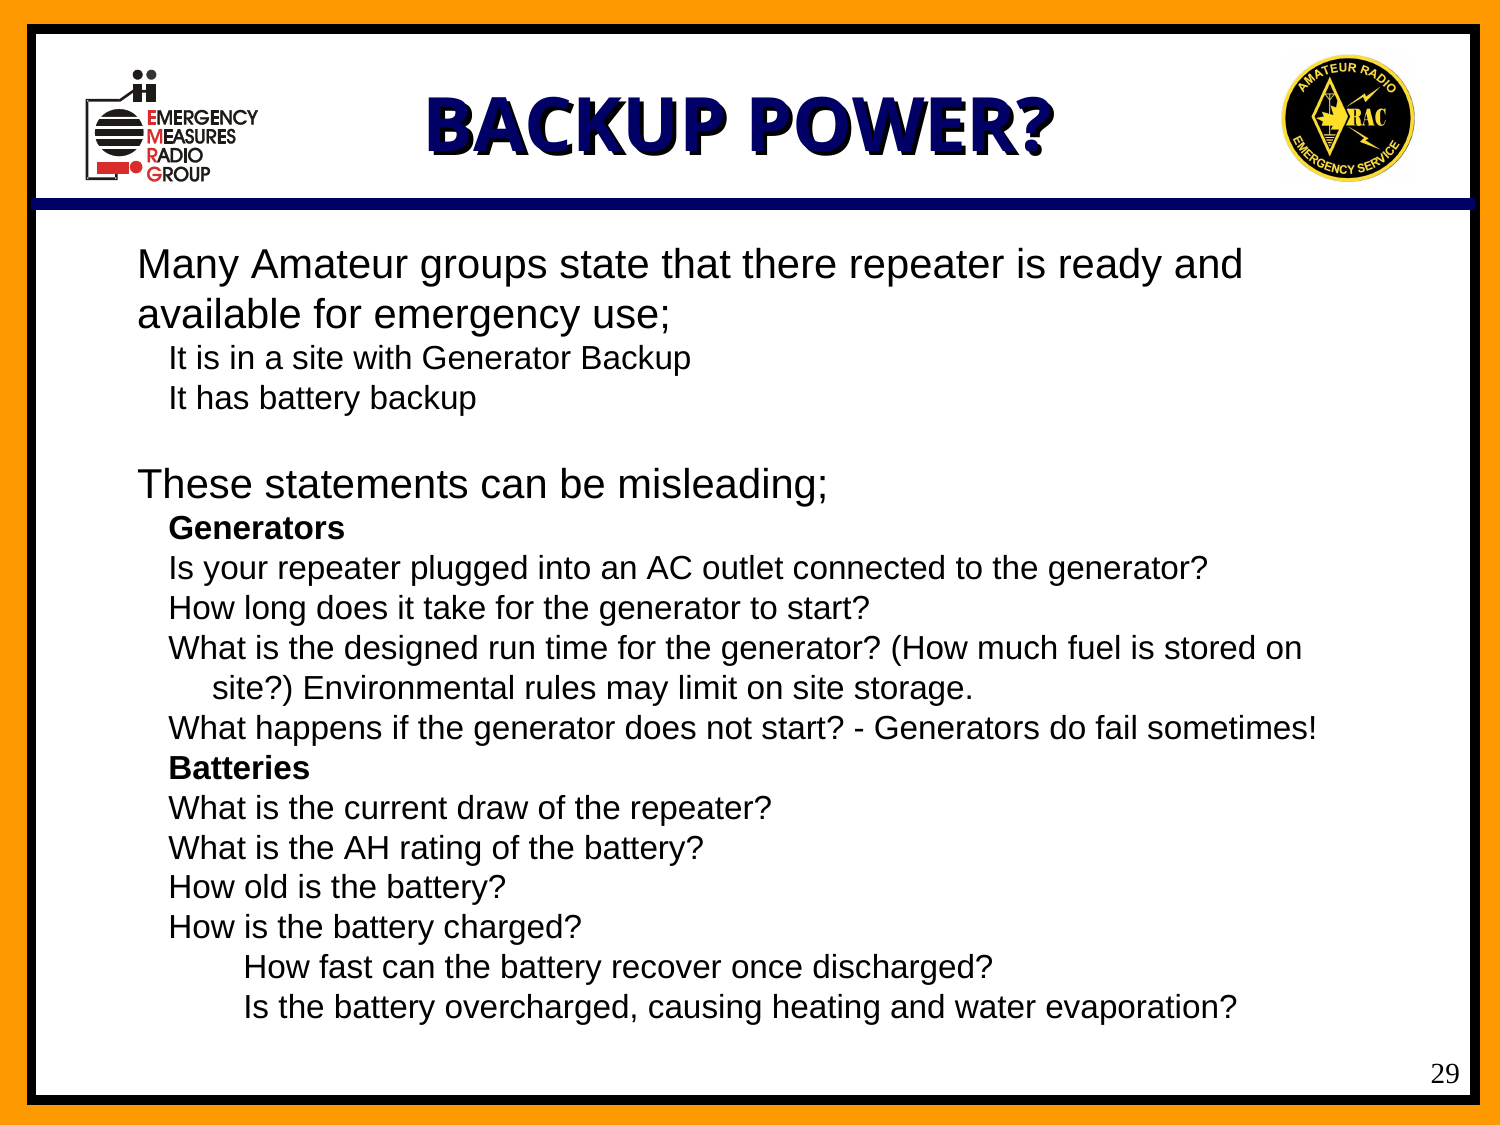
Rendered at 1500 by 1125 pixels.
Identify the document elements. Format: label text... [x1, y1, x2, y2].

text_box BACKUP POWER? [251, 68, 1225, 174]
picture [1281, 54, 1415, 182]
text_box Many Amateur groups state that there repeater is ready and available for emergency use; It is in a site with Generator Backup It has battery backup These statements can be misleading; Generators Is your repeater plugged into an AC outlet connected to the generator? How long does it take for the generator to start? What is the designed run time for the generator? (How much fuel is stored on site?) Environmental rules may limit on site storage. What happens if the generator does not start? - Generators do fail sometimes! Batteries What is the current draw of the repeater? What is the AH rating of the battery? How old is the battery? How is the battery charged? How fast can the battery recover once discharged? Is the battery overcharged, causing heating and water evaporation? [122, 228, 1403, 1074]
